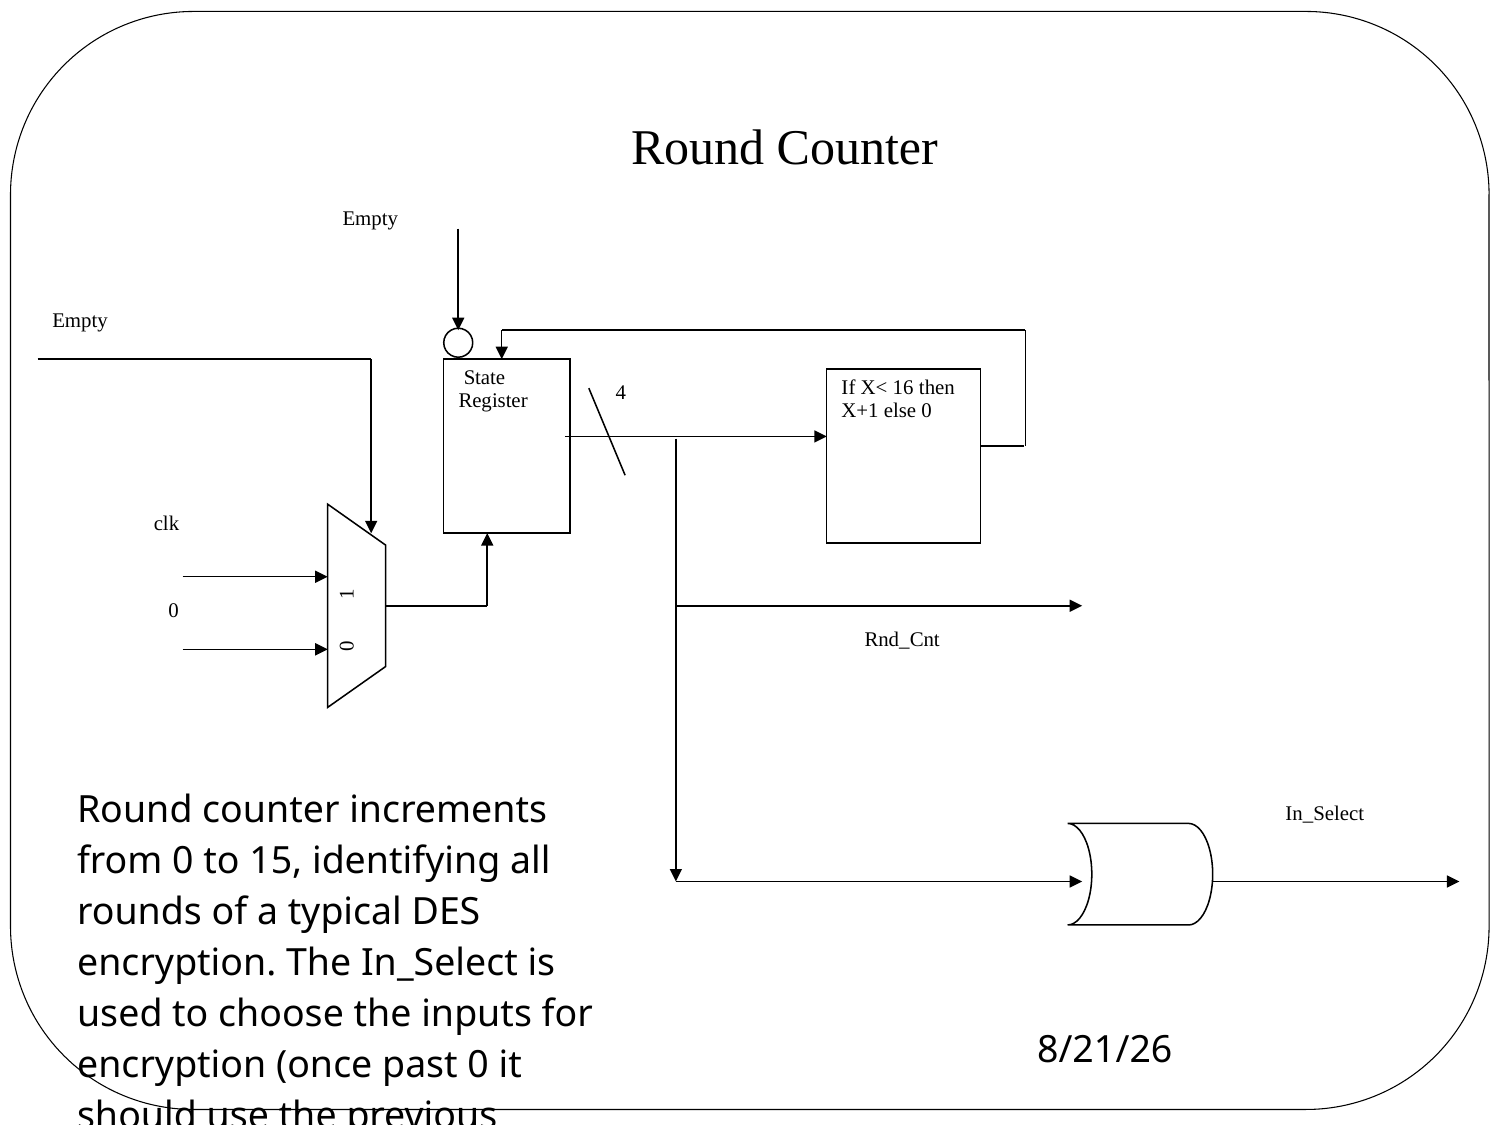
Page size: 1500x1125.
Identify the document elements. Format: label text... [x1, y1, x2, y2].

text_box Rnd_Cnt [849, 620, 1024, 679]
text_box In_Select [1270, 794, 1416, 853]
text_box Round counter increments from 0 to 15, identifying all rounds of a typical DES encryption. The In_Select is used to choose the inputs for encryption (once past 0 it should use the previous output) [62, 774, 650, 1018]
text_box Round Counter [501, 112, 1068, 244]
text_box If X< 16 then X+1 else 0 [826, 368, 981, 543]
text_box 4 [600, 373, 662, 432]
text_box Empty [37, 301, 154, 345]
text_box State Register [443, 359, 571, 534]
text_box clk [139, 504, 241, 548]
text_box 0 [153, 591, 198, 635]
text_box 0 1 [327, 504, 386, 708]
text_box Empty [327, 199, 444, 244]
